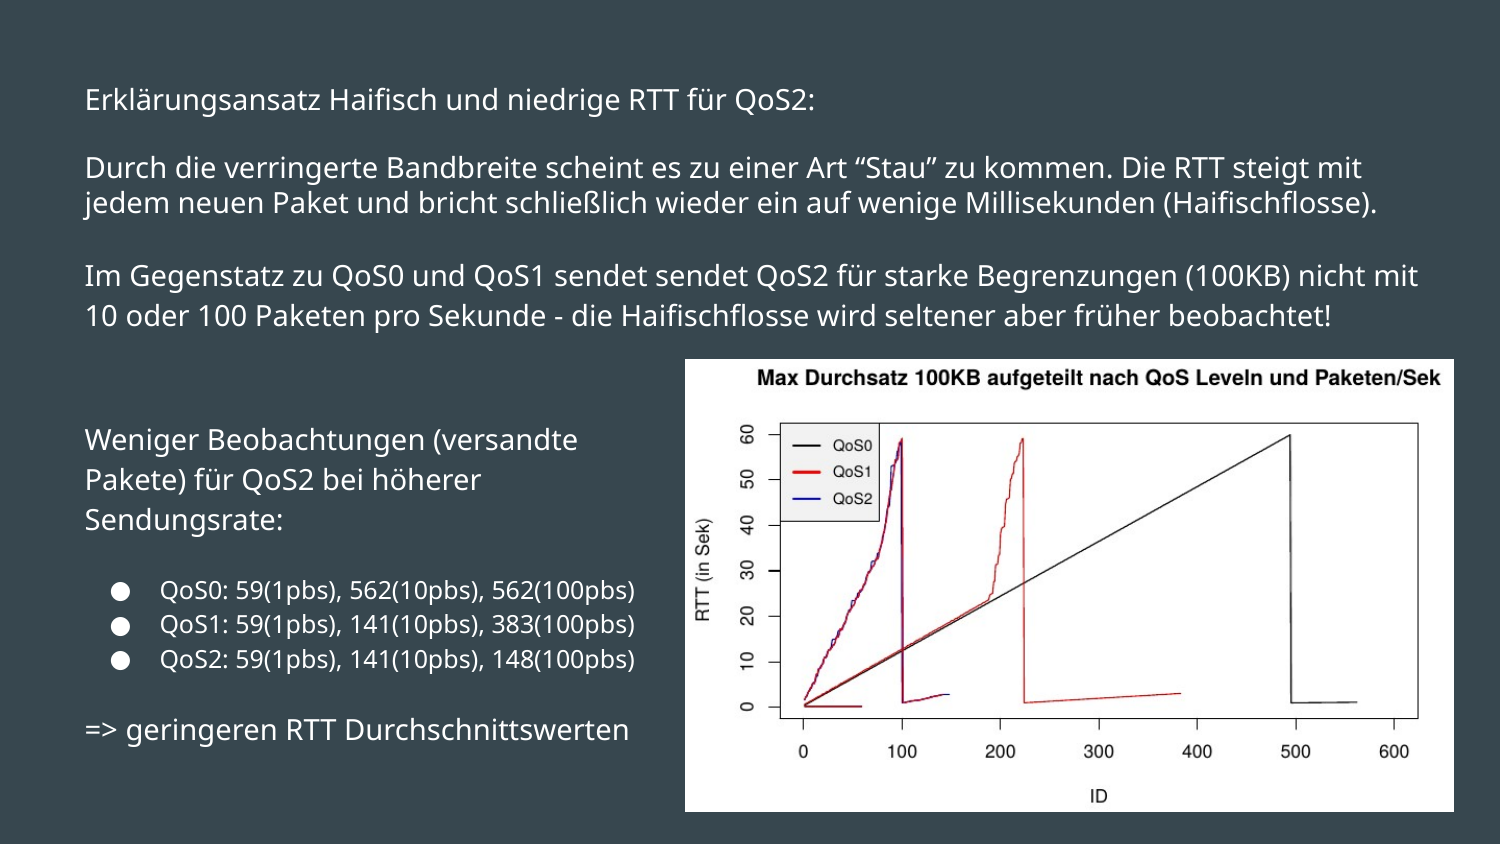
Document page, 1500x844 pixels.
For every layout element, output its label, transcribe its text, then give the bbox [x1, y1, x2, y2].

list Erklärungsansatz Haifisch und niedrige RTT für QoS2: Durch die verringerte Bandbreite scheint es zu einer Art “Stau” zu kommen. Die RTT steigt mit jedem neuen Paket und bricht schließlich wieder ein auf wenige Millisekunden (Haifischflosse). Im Gegenstatz zu QoS0 und QoS1 sendet sendet QoS2 für starke Begrenzungen (100KB) nicht mit 10 oder 100 Paketen pro Sekunde - die Haifischflosse wird seltener aber früher beobachtet! [69, 60, 1446, 553]
picture [685, 359, 1454, 812]
text_box Weniger Beobachtungen (versandte Pakete) für QoS2 bei höherer Sendungsrate: QoS0: 59(1pbs), 562(10pbs), 562(100pbs) QoS1: 59(1pbs), 141(10pbs), 383(100pbs) QoS2: 59(1pbs), 141(10pbs), 148(100pbs) => geringeren RTT Durchschnittswerten [69, 372, 677, 844]
